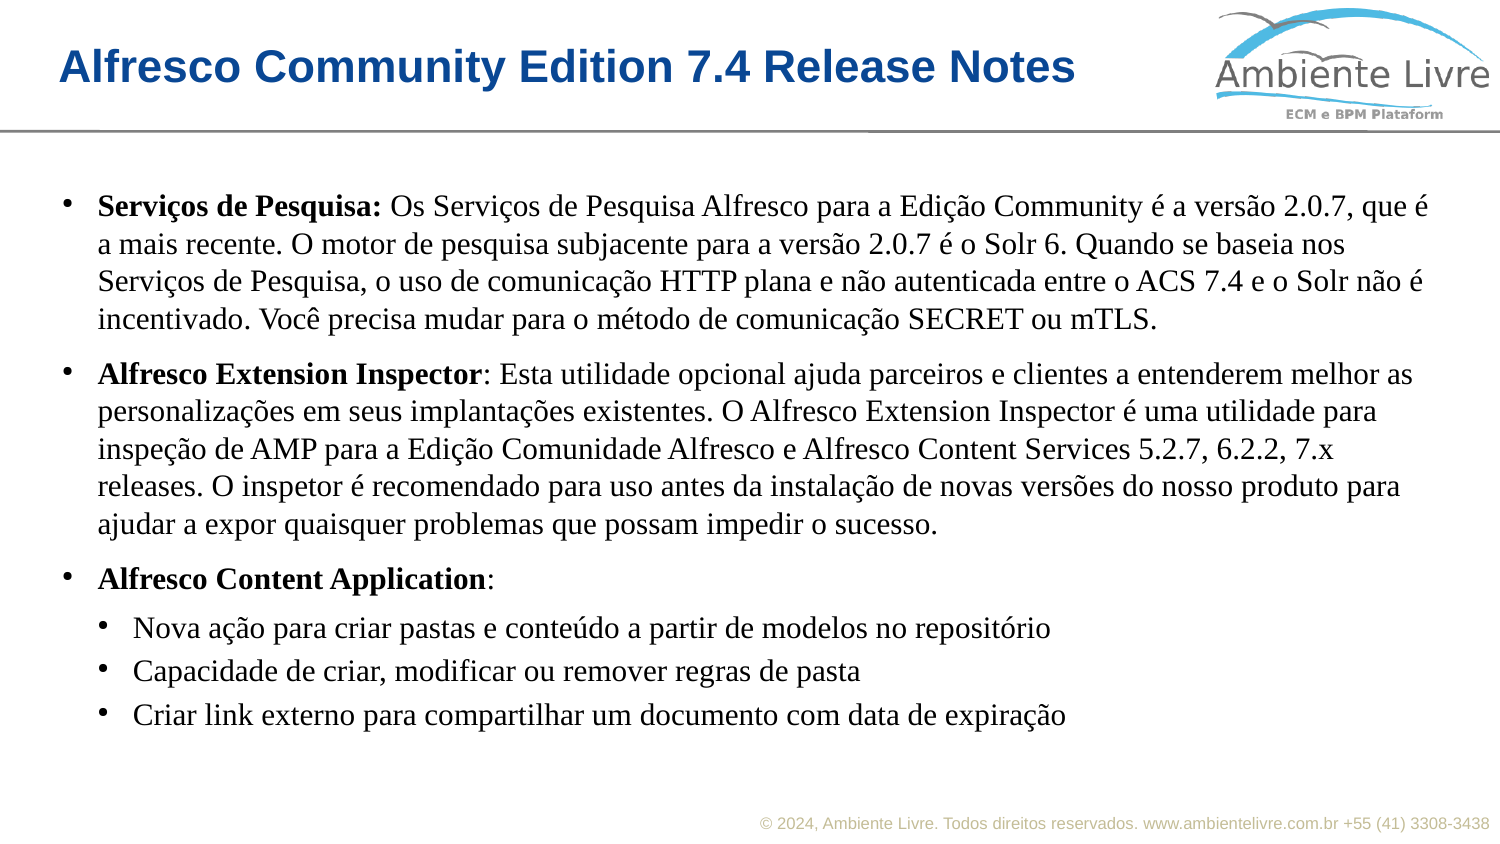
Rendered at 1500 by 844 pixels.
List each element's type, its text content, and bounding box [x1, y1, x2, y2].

text_box Serviços de Pesquisa: Os Serviços de Pesquisa Alfresco para a Edição Community é a versão 2.0.7, que é a mais recente. O motor de pesquisa subjacente para a versão 2.0.7 é o Solr 6. Quando se baseia nos Serviços de Pesquisa, o uso de comunicação HTTP plana e não autenticada entre o ACS 7.4 e o Solr não é incentivado. Você precisa mudar para o método de comunicação SECRET ou mTLS. Alfresco Extension Inspector: Esta utilidade opcional ajuda parceiros e clientes a entenderem melhor as personalizações em seus implantações existentes. O Alfresco Extension Inspector é uma utilidade para inspeção de AMP para a Edição Comunidade Alfresco e Alfresco Content Services 5.2.7, 6.2.2, 7.x releases. O inspetor é recomendado para uso antes da instalação de novas versões do nosso produto para ajudar a expor quaisquer problemas que possam impedir o sucesso. Alfresco Content Application: Nova ação para criar pastas e conteúdo a partir de modelos no repositório Capacidade de criar, modificar ou remover regras de pasta Criar link externo para compartilhar um documento com data de expiração [47, 178, 1453, 739]
picture [1215, 8, 1489, 119]
title Alfresco Community Edition 7.4 Release Notes [43, 8, 1127, 129]
